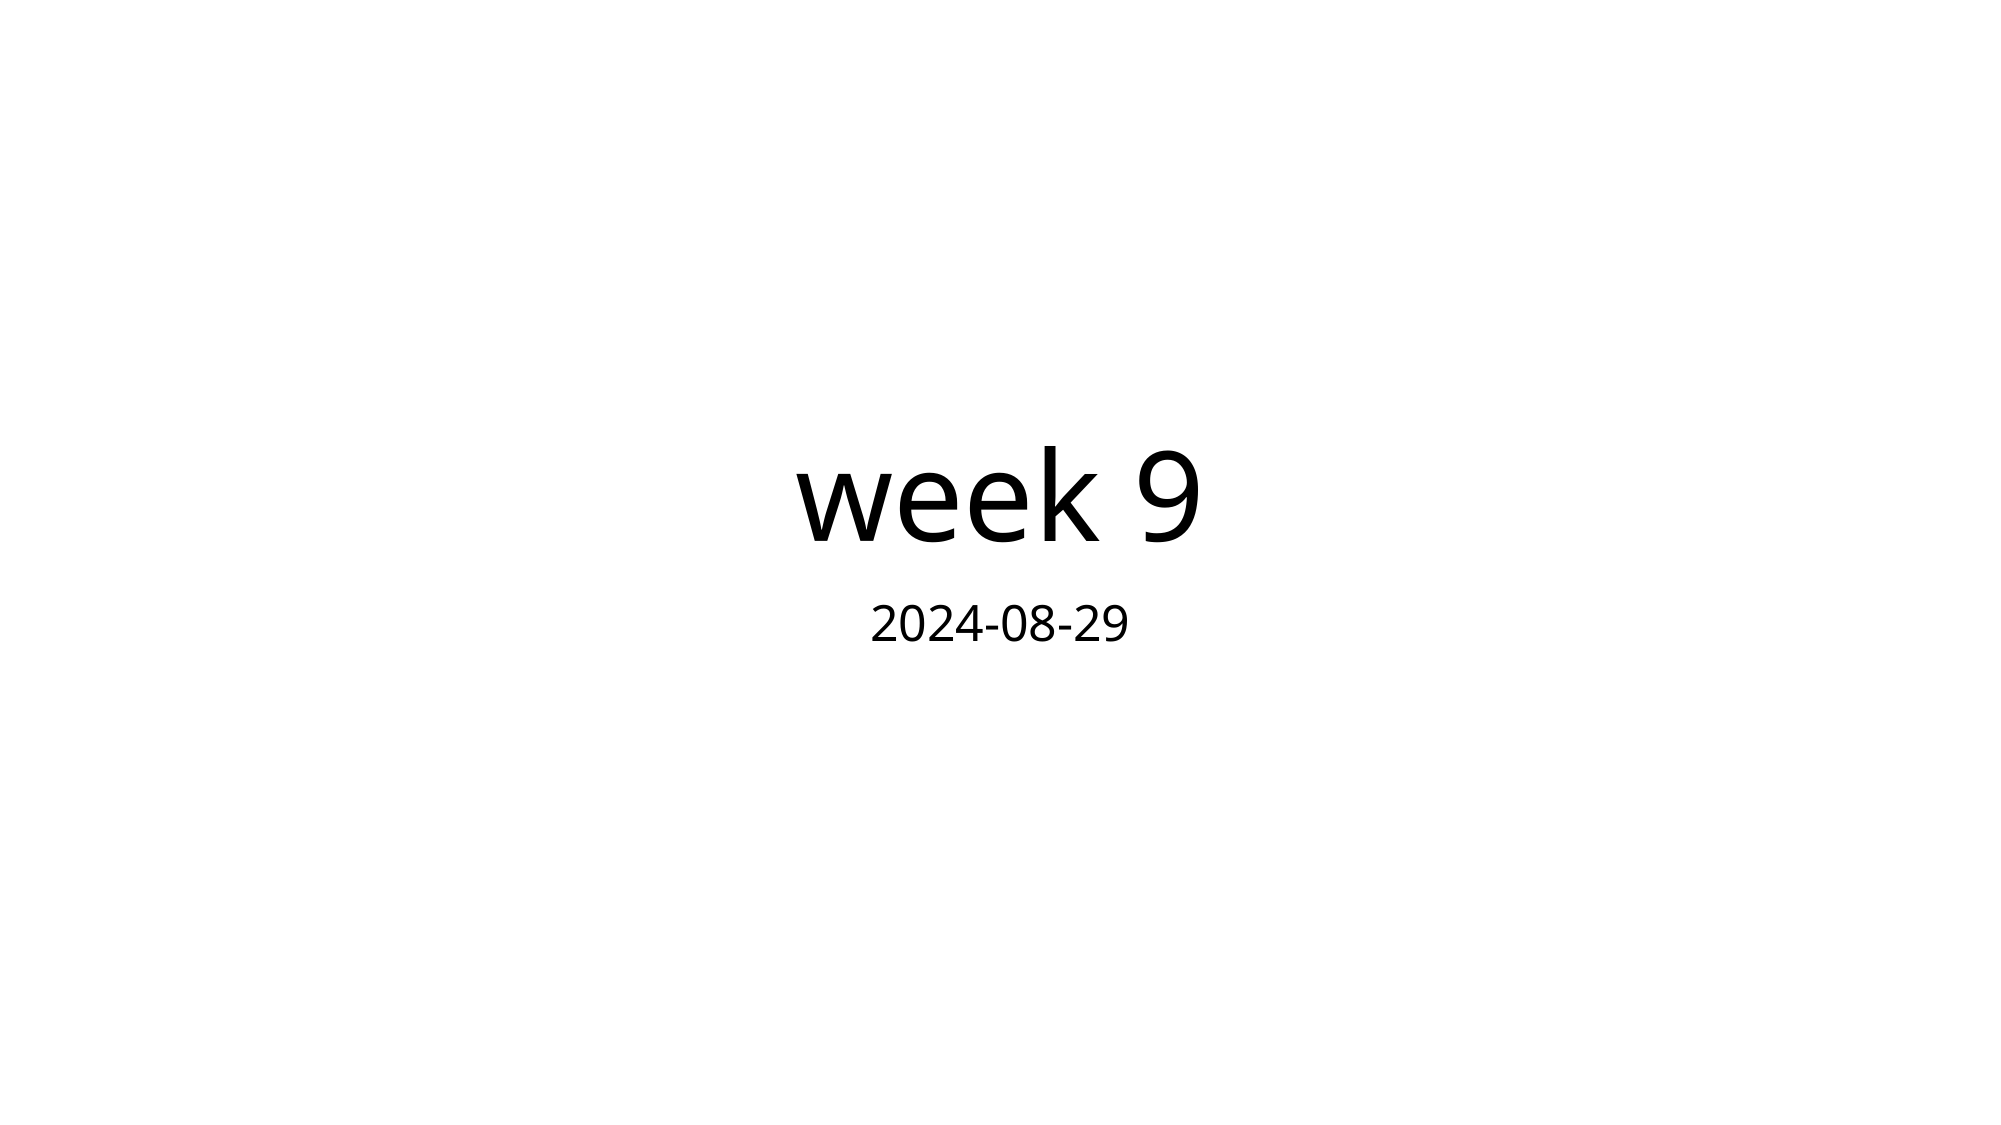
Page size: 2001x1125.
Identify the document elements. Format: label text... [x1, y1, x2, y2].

title week 9 [249, 184, 1750, 576]
subtitle 2024-08-29 [249, 590, 1750, 863]
